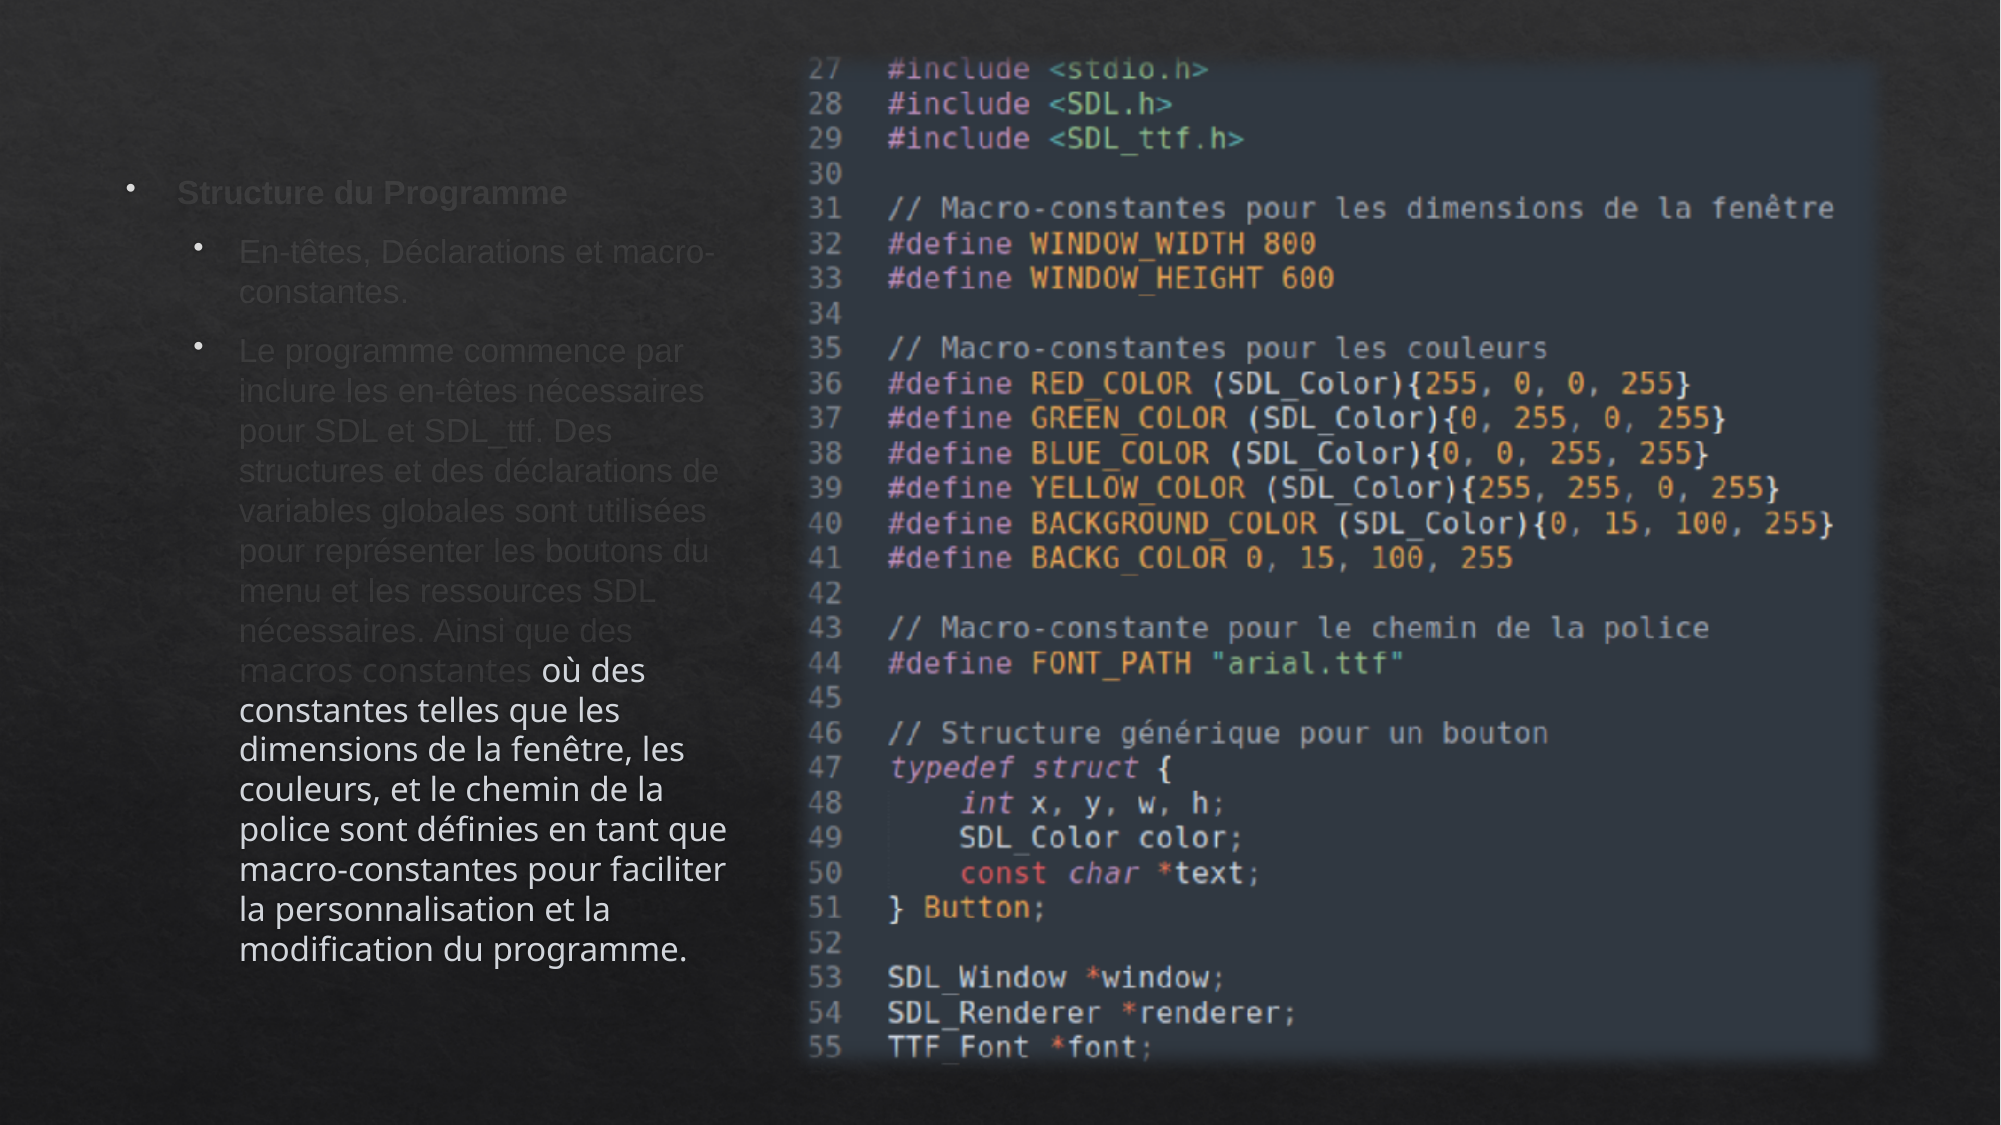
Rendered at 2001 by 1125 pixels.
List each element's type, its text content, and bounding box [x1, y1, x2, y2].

picture [0, 0, 2001, 1125]
text_box Structure du Programme En-têtes, Déclarations et macro-constantes. Le programme commence par inclure les en-têtes nécessaires pour SDL et SDL_ttf. Des structures et des déclarations de variables globales sont utilisées pour représenter les boutons du menu et les ressources SDL nécessaires. Ainsi que des macros constantes où des constantes telles que les dimensions de la fenêtre, les couleurs, et le chemin de la police sont définies en tant que macro-constantes pour faciliter la personnalisation et la modification du programme. [105, 163, 758, 962]
